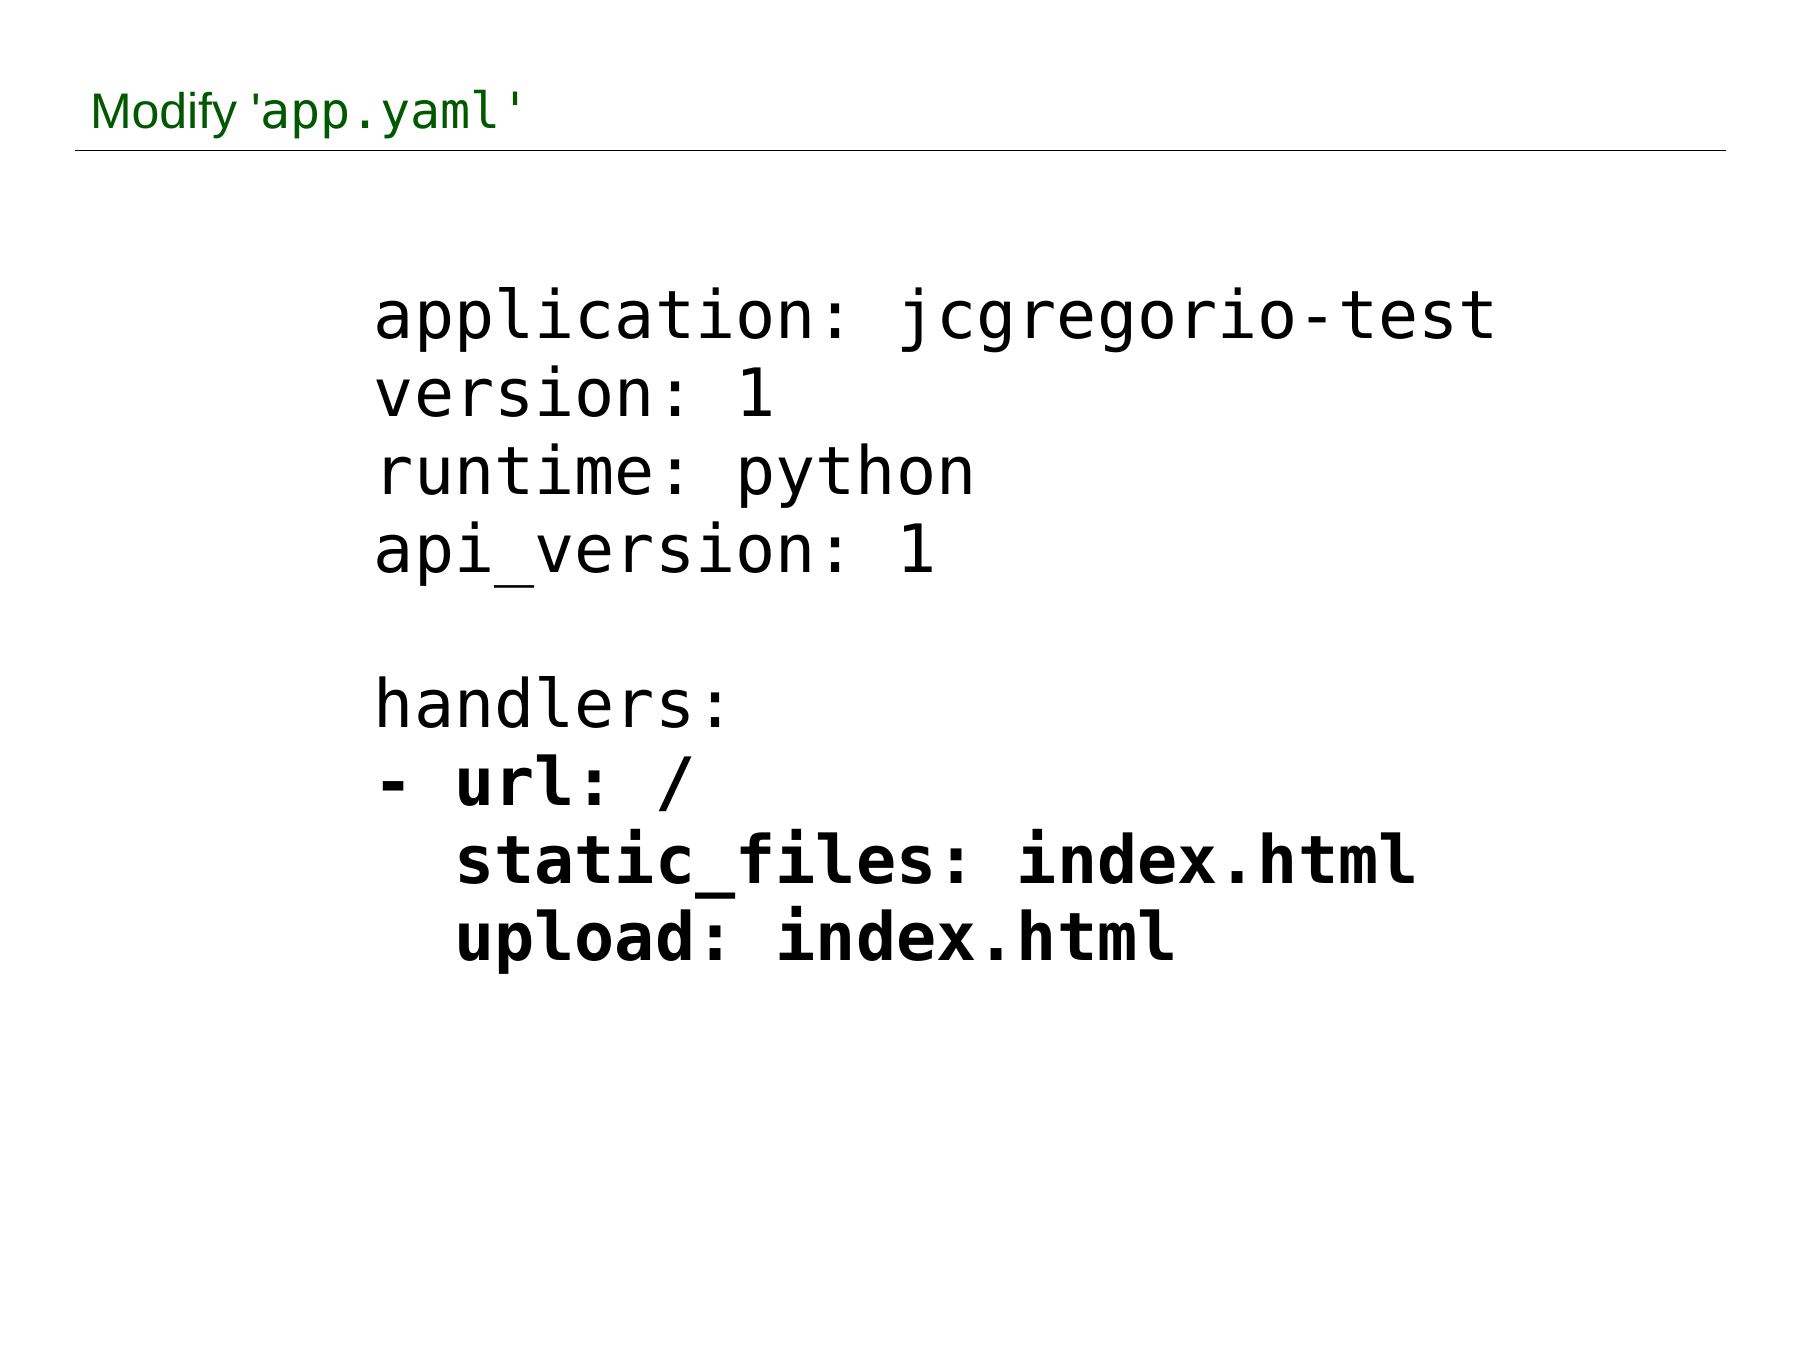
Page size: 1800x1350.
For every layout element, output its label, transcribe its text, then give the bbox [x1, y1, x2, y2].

title Modify 'app.yaml' [90, 38, 1710, 147]
text_box application: jcgregorio-test version: 1 runtime: python api_version: 1 handlers: - url: / static_files: index.html upload: index.html [359, 269, 1800, 1081]
